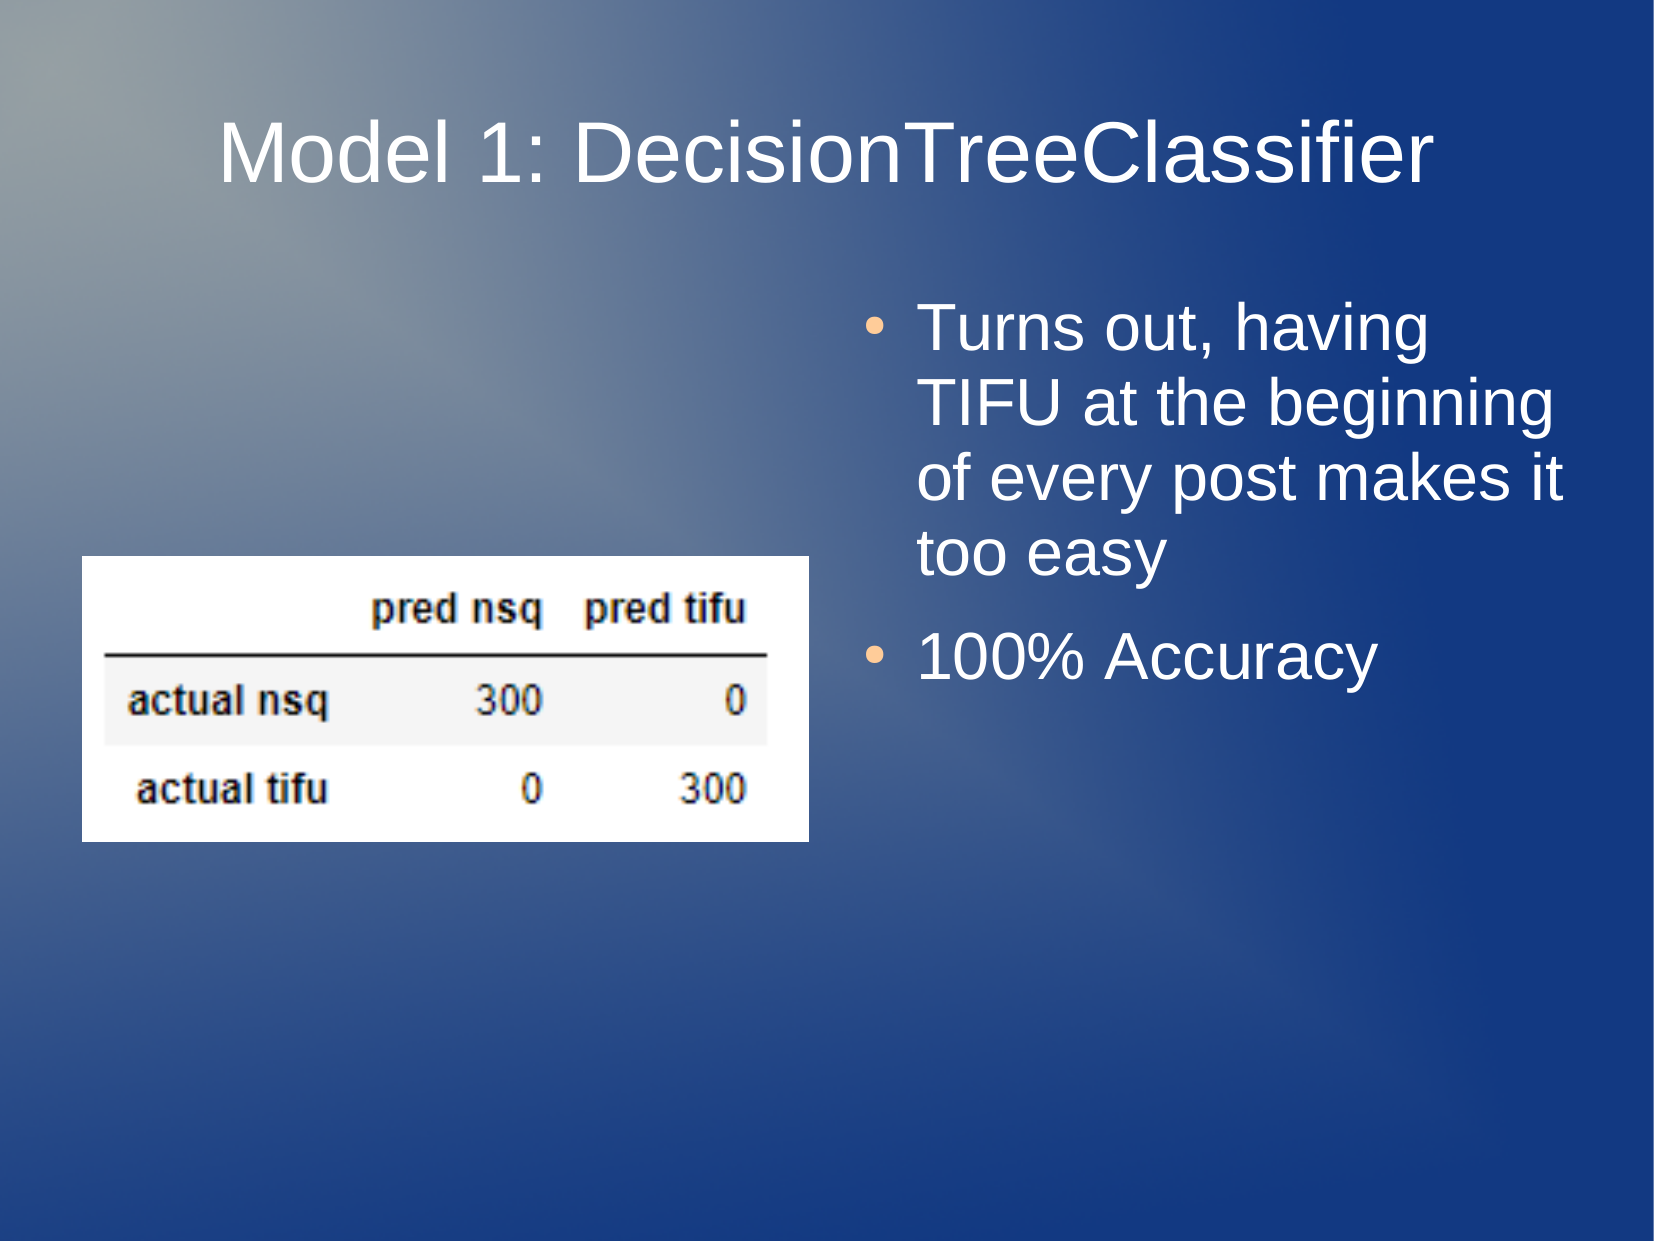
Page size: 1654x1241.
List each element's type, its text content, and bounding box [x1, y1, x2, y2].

title Model 1: DecisionTreeClassifier [82, 49, 1571, 257]
list Turns out, having TIFU at the beginning of every post makes it too easy 100% Accuracy [845, 290, 1572, 1109]
picture [0, 0, 1654, 1241]
